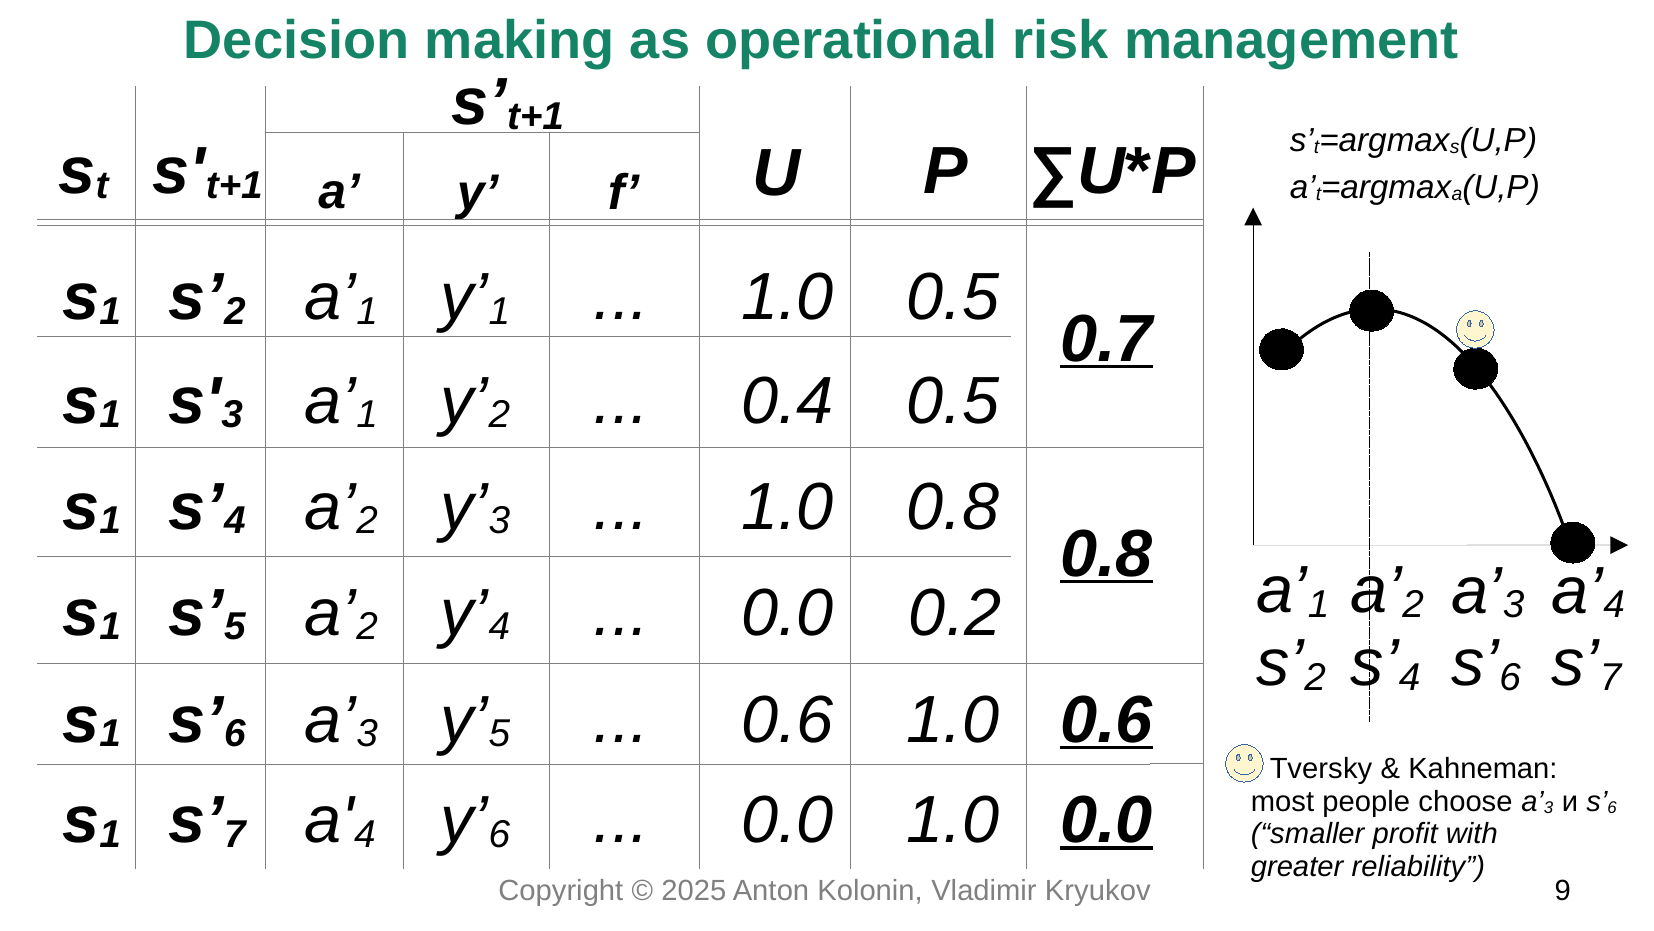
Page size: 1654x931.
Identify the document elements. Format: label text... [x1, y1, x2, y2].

text_box 0.2 [894, 567, 1017, 672]
text_box a’t=argmaxa(U,P) [1275, 161, 1623, 213]
text_box [1453, 353, 1488, 390]
text_box 0.6 [1045, 674, 1169, 774]
text_box 0.5 [892, 251, 1015, 355]
text_box ∑U*P [1014, 126, 1211, 216]
text_box a’3 [1436, 545, 1536, 617]
text_box 0.7 [1045, 293, 1169, 397]
text_box s'3 [153, 355, 275, 460]
text_box f’ [593, 156, 694, 219]
text_box [1349, 290, 1394, 310]
text_box y’1 [425, 251, 547, 355]
text_box y’ [442, 220, 514, 225]
text_box s’6 [1436, 617, 1536, 722]
text_box s’t+1 [436, 56, 607, 147]
text_box y’4 [425, 567, 547, 672]
text_box f’ [593, 220, 694, 225]
text_box s't+1 [138, 126, 289, 220]
text_box s’2 [153, 251, 275, 355]
text_box s’t=argmaxs(U,P) [1275, 113, 1622, 161]
text_box s1 [47, 355, 153, 460]
text_box s’4 [153, 461, 275, 566]
text_box a’2 [289, 461, 411, 566]
text_box ... [579, 567, 701, 672]
text_box y’2 [425, 355, 547, 460]
text_box [1456, 310, 1498, 383]
text_box 1.0 [726, 461, 850, 566]
text_box a’1 [289, 355, 411, 460]
text_box 0.4 [726, 355, 850, 460]
text_box 0.0 [726, 567, 850, 672]
text_box 1.0 [892, 674, 1015, 774]
text_box 0.0 [1045, 774, 1169, 879]
text_box a’2 [289, 567, 411, 672]
text_box 0.0 [726, 774, 850, 879]
text_box a’2 [1335, 545, 1436, 617]
text_box a'4 [289, 774, 411, 879]
text_box ... [579, 674, 701, 774]
text_box Decision making as operational risk management [38, 1, 1607, 78]
text_box y’ [442, 156, 514, 219]
text_box s’2 [1241, 617, 1335, 722]
text_box a’3 [289, 674, 411, 774]
text_box a’ [303, 220, 378, 225]
text_box * Tversky & Kahneman: most people choose a’3 и s’6 (“smaller profit with greater reliability”) [1236, 744, 1636, 891]
text_box ... [579, 774, 701, 879]
text_box s’6 [153, 674, 275, 774]
text_box s1 [47, 251, 153, 355]
text_box [1259, 328, 1304, 370]
text_box s’7 [1536, 617, 1638, 722]
text_box [1225, 744, 1264, 783]
text_box s’5 [153, 567, 275, 672]
text_box s’4 [1335, 617, 1436, 722]
text_box 0.6 [726, 674, 850, 774]
text_box s1 [47, 674, 153, 774]
text_box [1350, 311, 1394, 332]
text_box a’1 [289, 251, 411, 355]
text_box 0.5 [892, 355, 1015, 460]
text_box s1 [47, 567, 153, 672]
text_box ... [579, 251, 701, 355]
text_box 1.0 [892, 774, 1015, 879]
text_box 1.0 [726, 251, 850, 355]
text_box ... [579, 355, 701, 460]
text_box y’3 [425, 461, 547, 566]
text_box a’4 [1536, 545, 1640, 650]
text_box a’ [303, 155, 378, 219]
text_box a’1 [1241, 545, 1335, 617]
text_box ... [579, 461, 701, 566]
text_box s’7 [153, 774, 275, 879]
text_box s1 [47, 774, 153, 879]
text_box y’6 [425, 774, 547, 879]
text_box 0.8 [1045, 508, 1214, 598]
text_box 0.8 [892, 461, 1015, 566]
text_box s1 [47, 461, 153, 566]
text_box st [43, 126, 128, 216]
text_box [1550, 522, 1595, 564]
text_box U [737, 127, 832, 217]
text_box P [908, 126, 994, 216]
text_box y’5 [425, 674, 547, 774]
